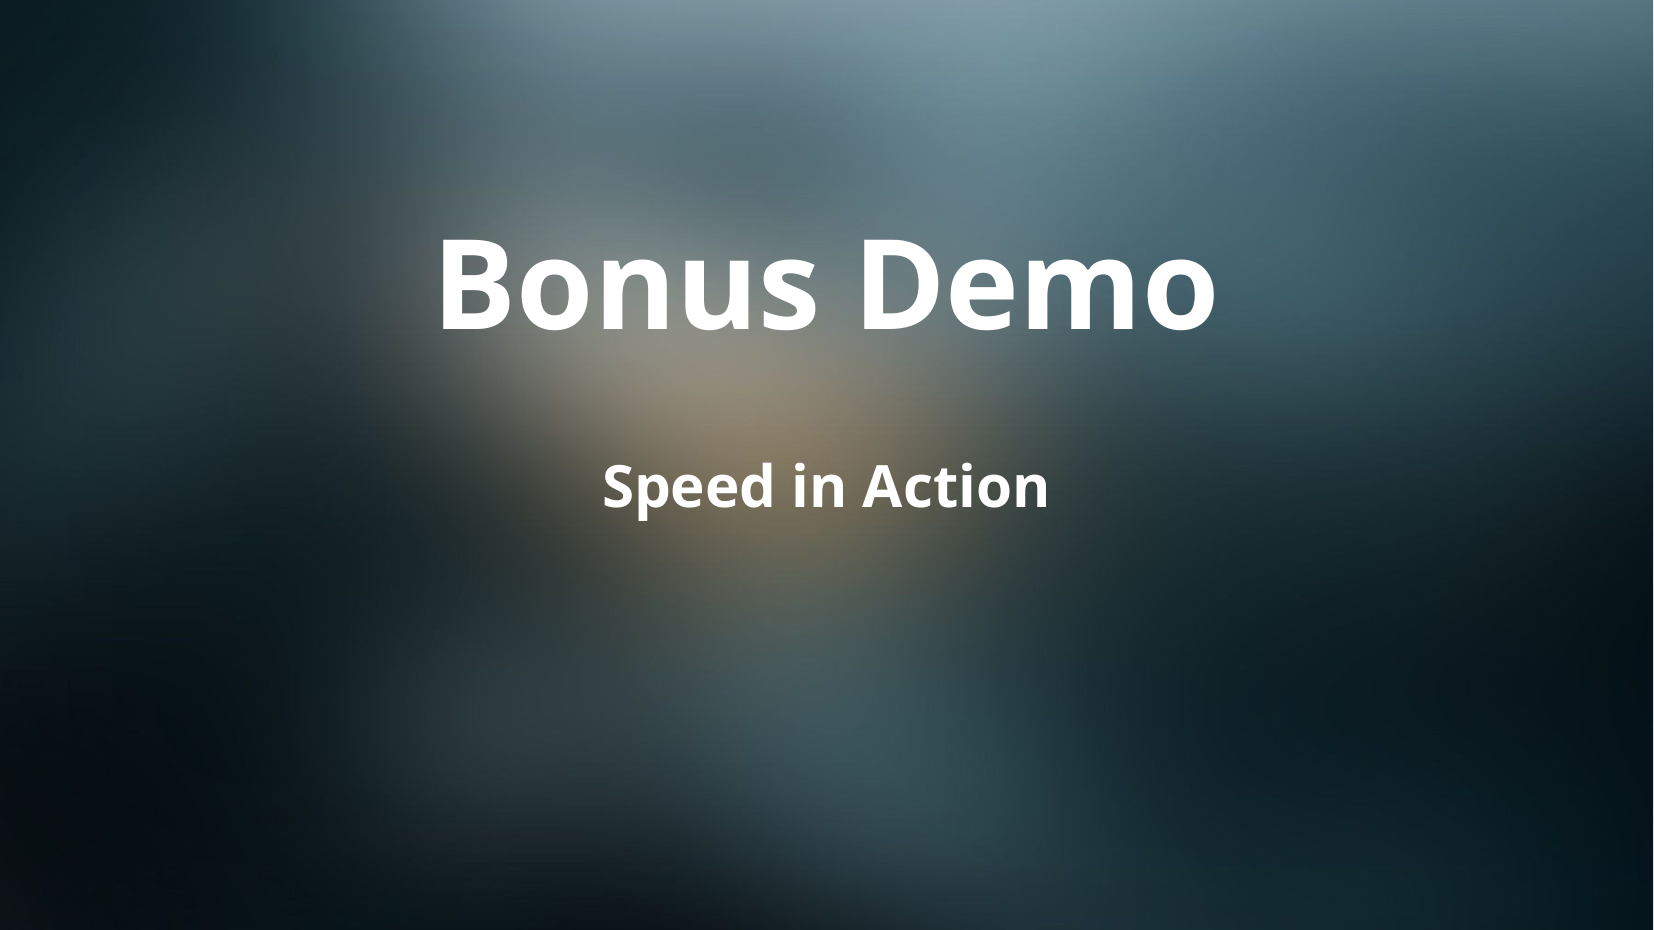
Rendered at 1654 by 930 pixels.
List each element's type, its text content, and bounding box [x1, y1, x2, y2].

picture [0, 0, 1654, 930]
subtitle Bonus Demo Speed in Action [82, 180, 1571, 541]
